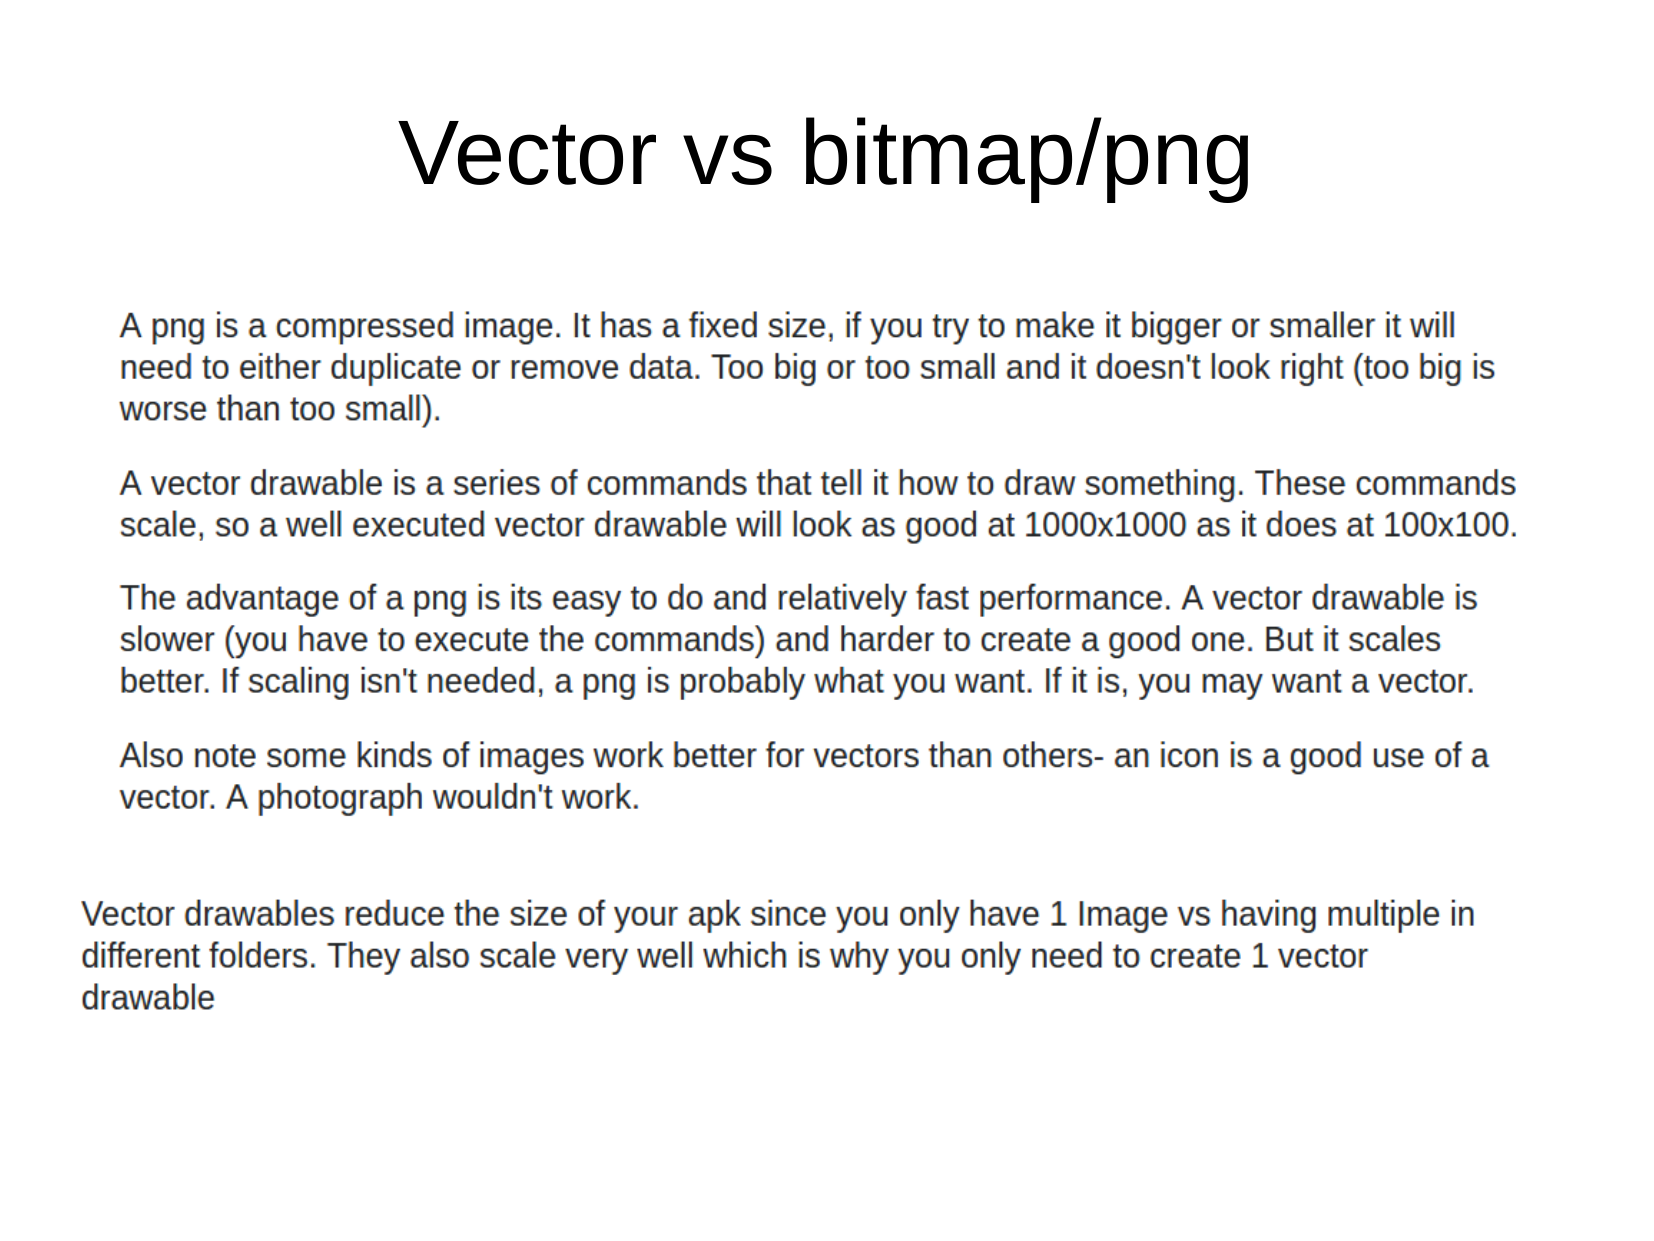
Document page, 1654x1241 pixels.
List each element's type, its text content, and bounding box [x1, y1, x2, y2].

title Vector vs bitmap/png [82, 49, 1571, 257]
picture [70, 871, 1501, 1040]
picture [97, 283, 1536, 839]
